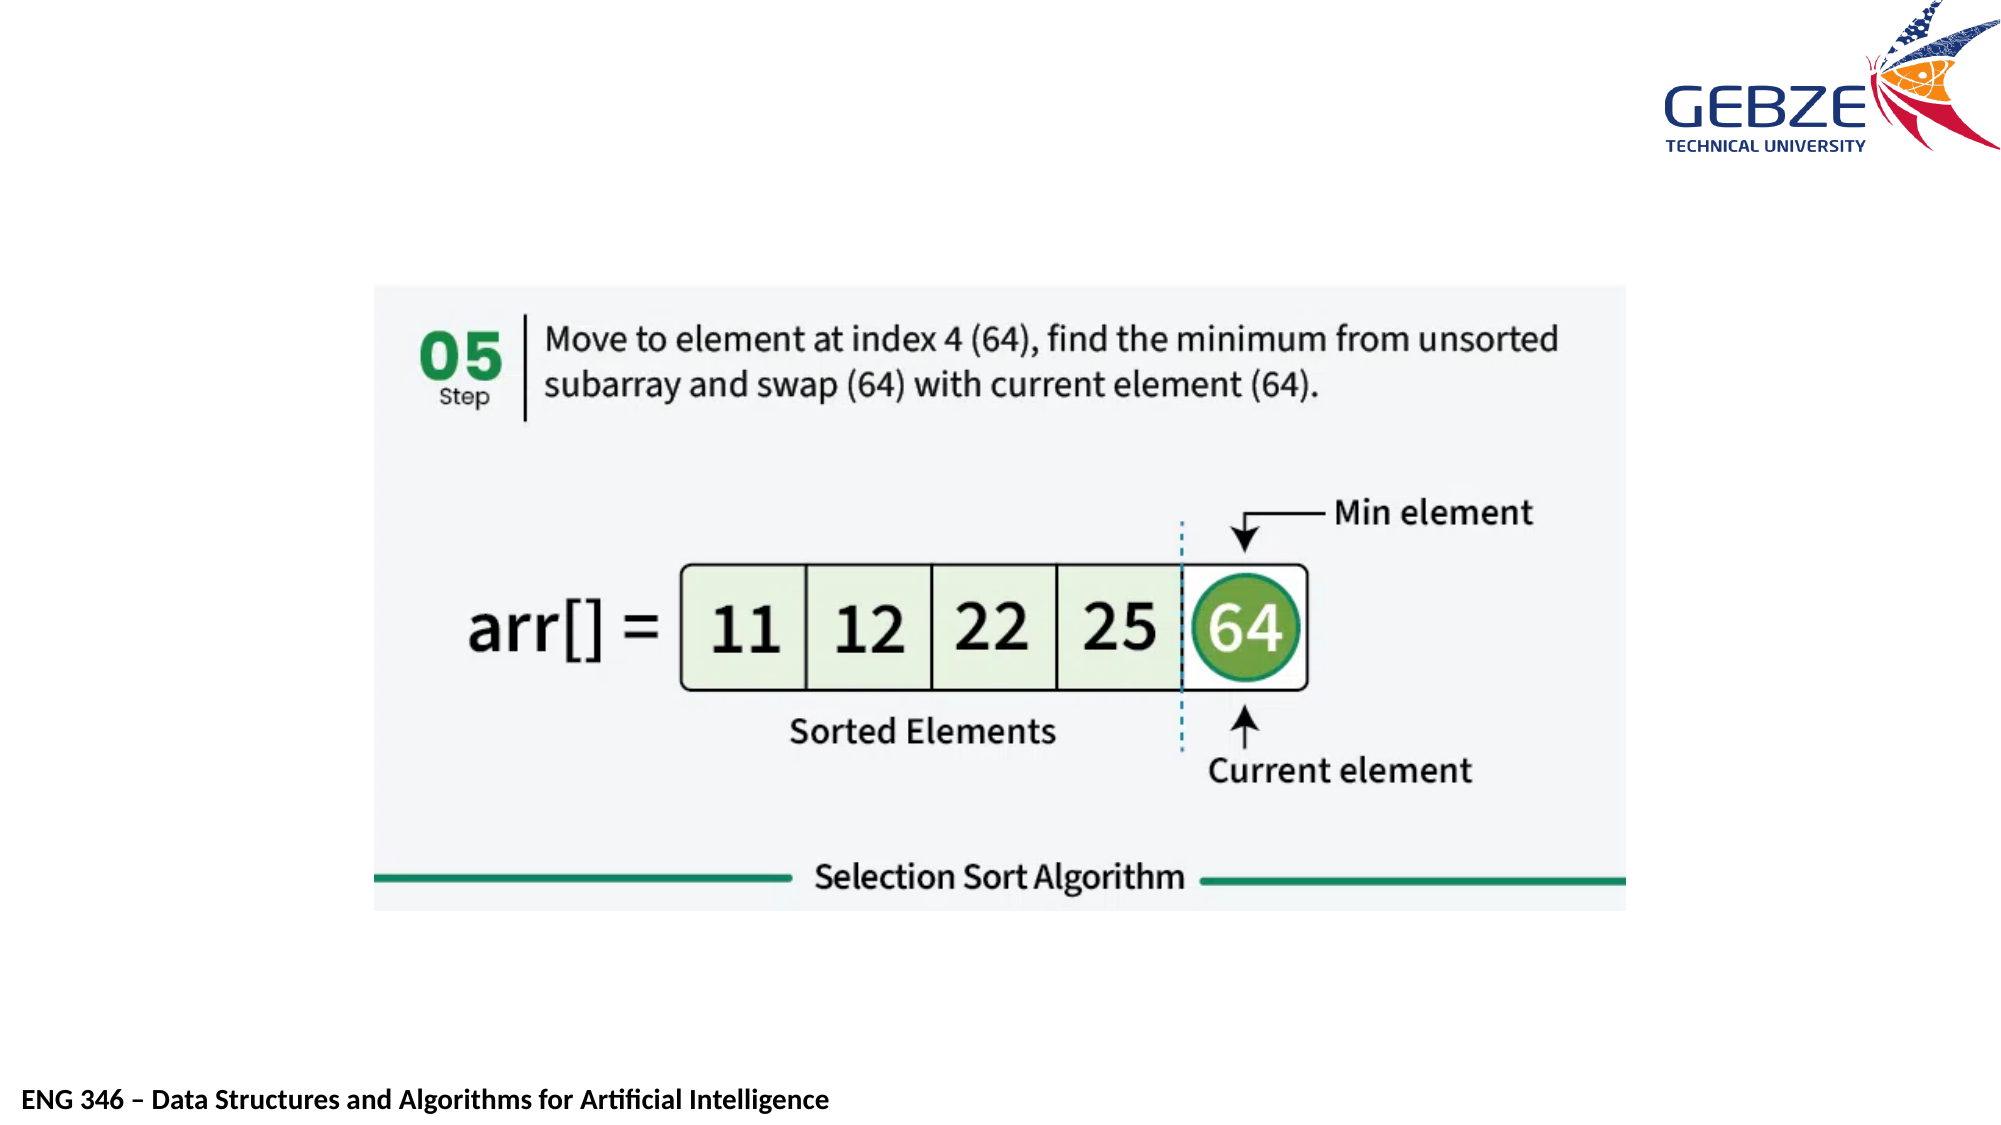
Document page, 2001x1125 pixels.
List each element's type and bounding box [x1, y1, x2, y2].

picture [374, 284, 1626, 911]
picture [1665, 0, 2001, 152]
